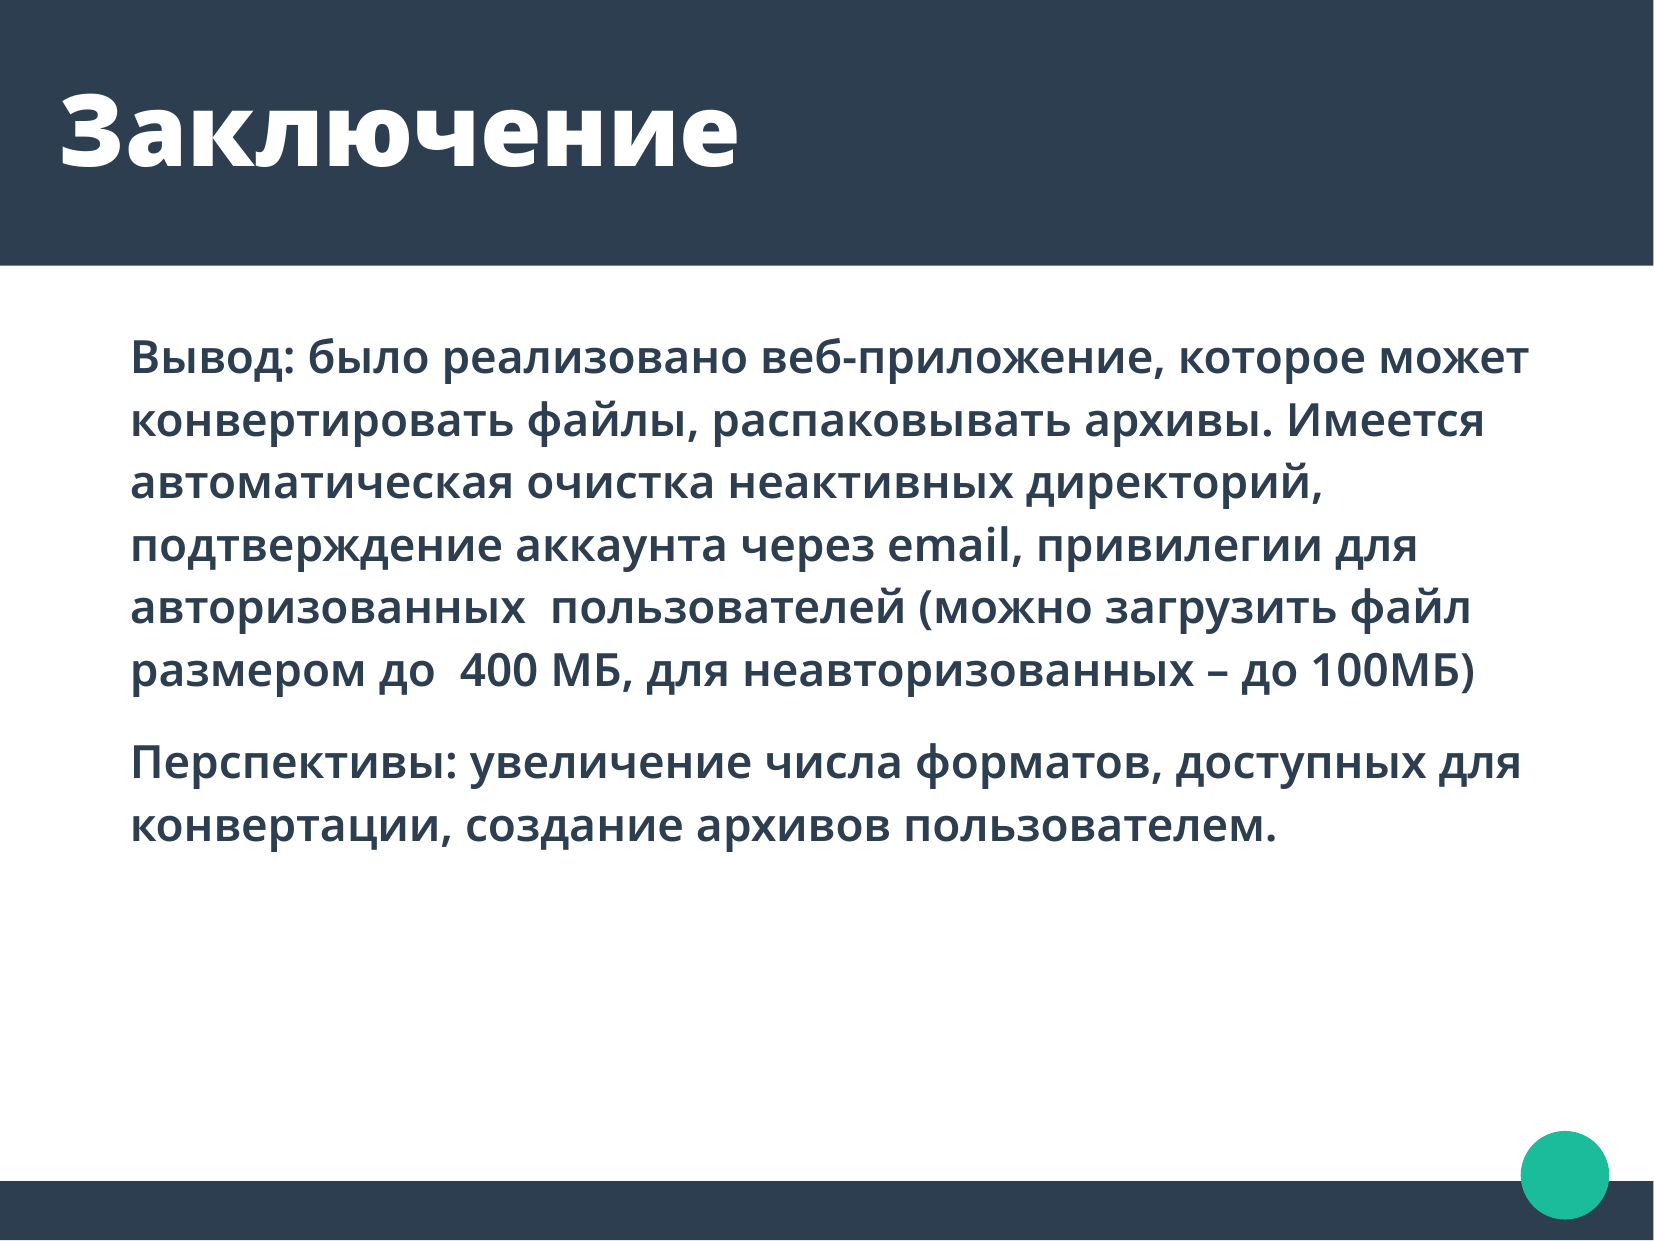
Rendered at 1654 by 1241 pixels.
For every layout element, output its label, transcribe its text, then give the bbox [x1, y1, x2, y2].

text_box [885, 673, 916, 744]
title Заключение [59, 49, 1595, 207]
list Вывод: было реализовано веб-приложение, которое может конвертировать файлы, распаковывать архивы. Имеется автоматическая очистка неактивных директорий, подтверждение аккаунта через email, привилегии для авторизованных пользователей (можно загрузить файл размером до 400 МБ, для неавторизованных – до 100МБ) Перспективы: увеличение числа форматов, доступных для конвертации, создание архивов пользователем. [59, 324, 1595, 1152]
